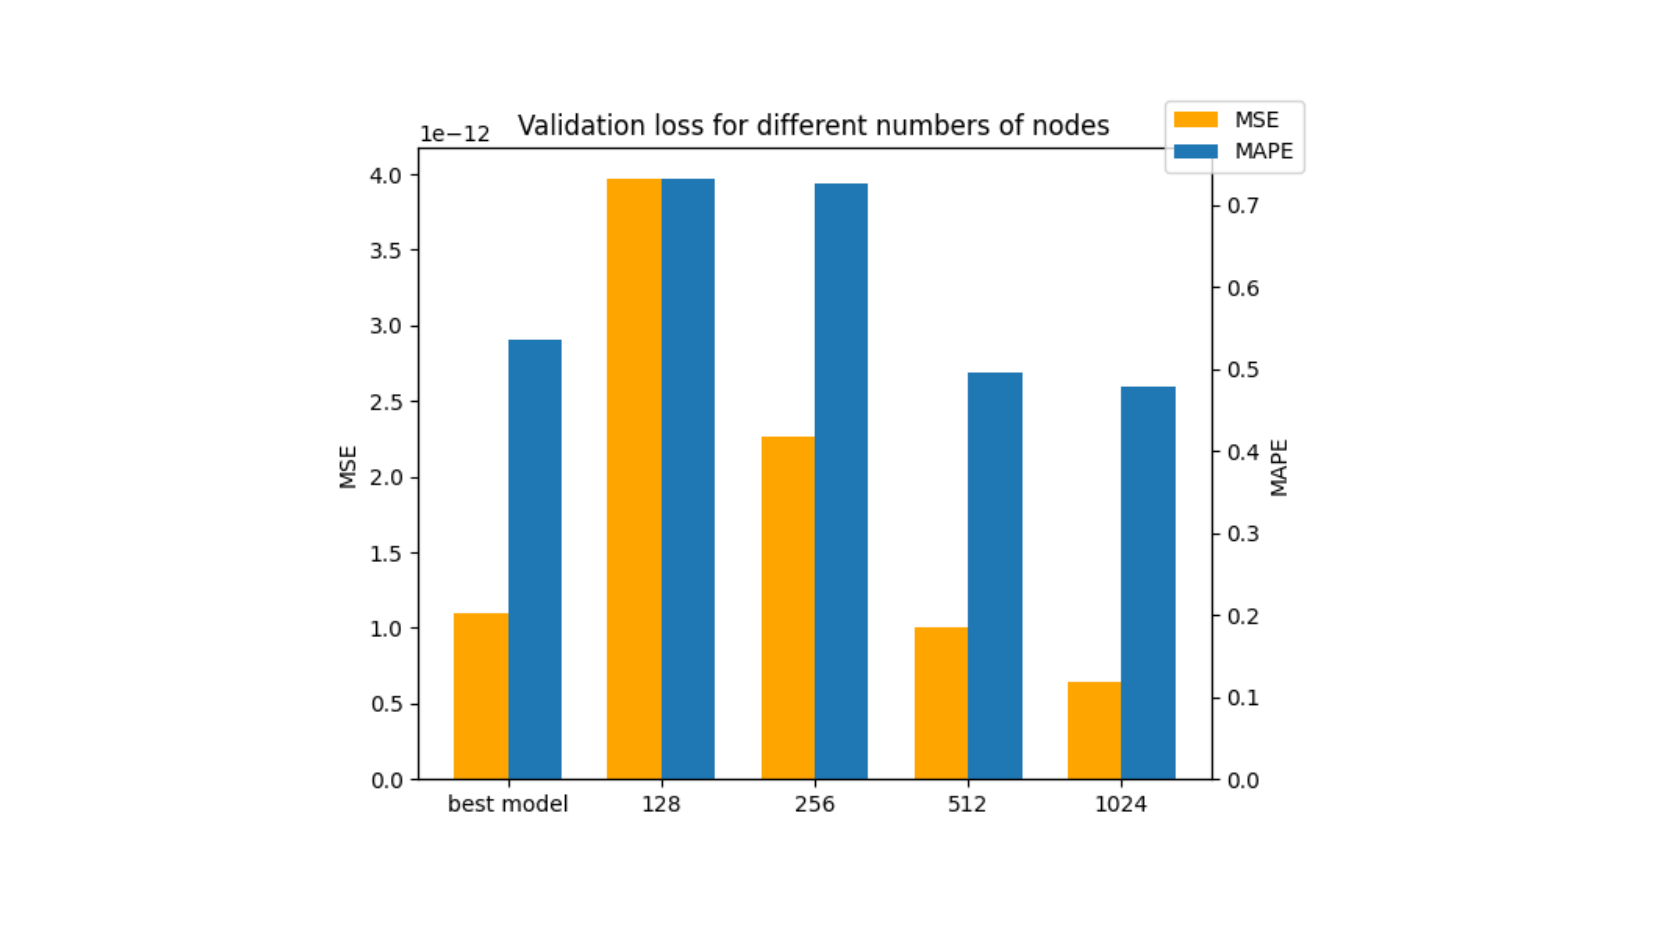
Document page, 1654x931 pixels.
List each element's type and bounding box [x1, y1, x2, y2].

picture [315, 90, 1315, 841]
